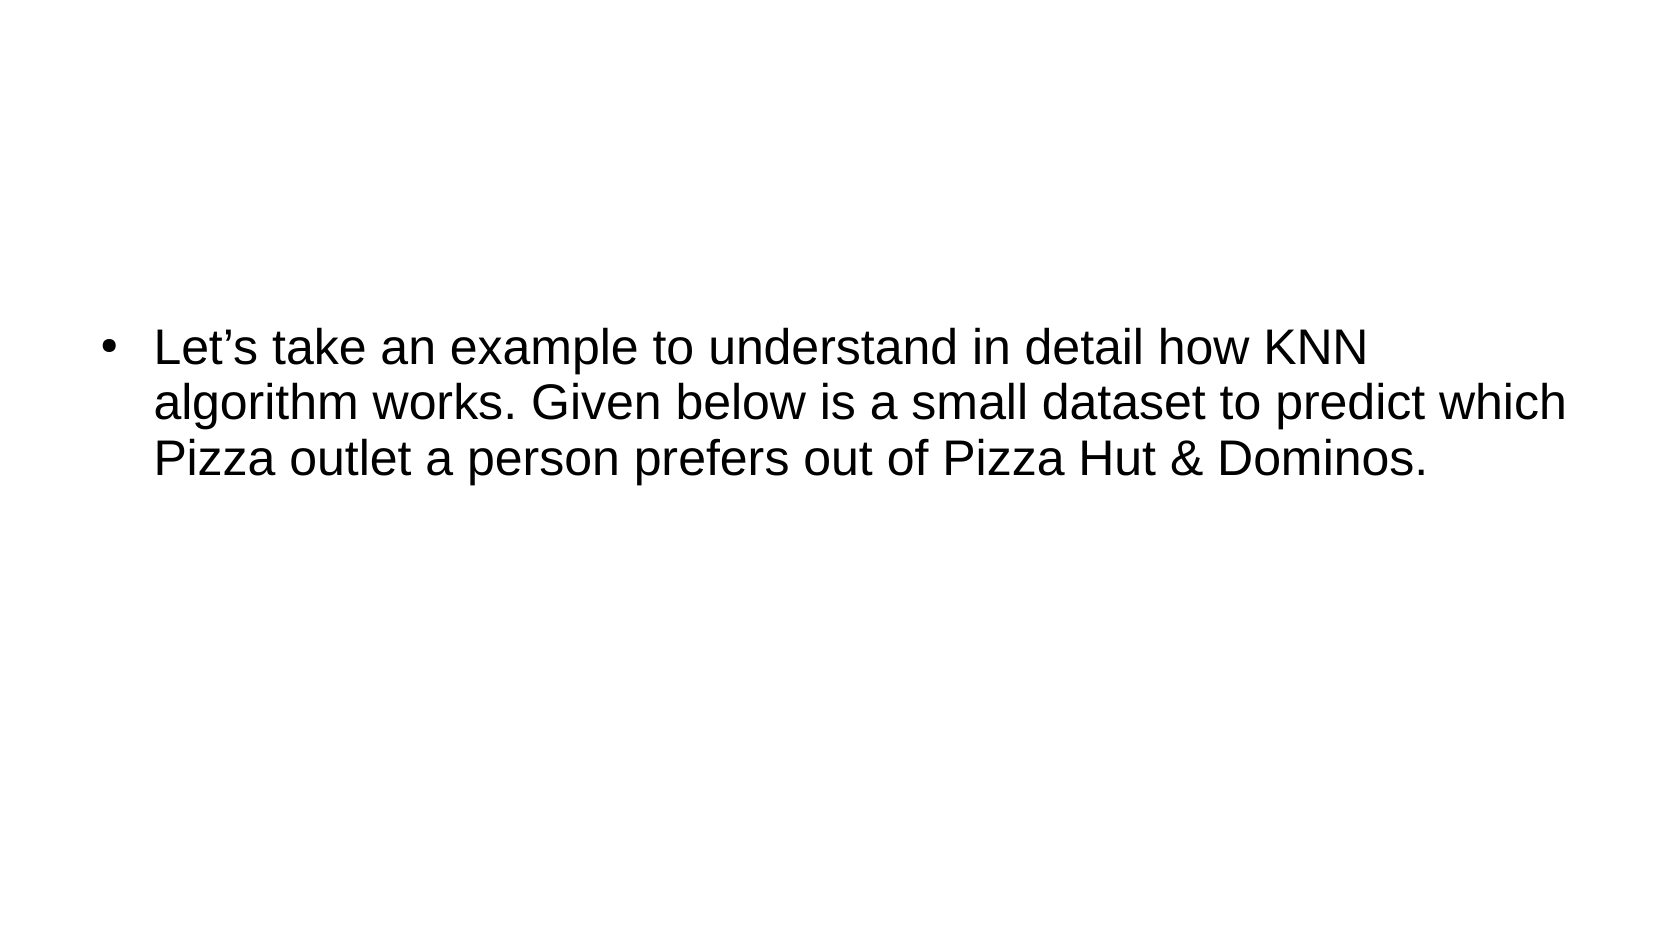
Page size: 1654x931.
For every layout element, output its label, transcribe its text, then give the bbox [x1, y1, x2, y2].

list Let’s take an example to understand in detail how KNN algorithm works. Given below is a small dataset to predict which Pizza outlet a person prefers out of Pizza Hut & Dominos. [82, 318, 1571, 931]
